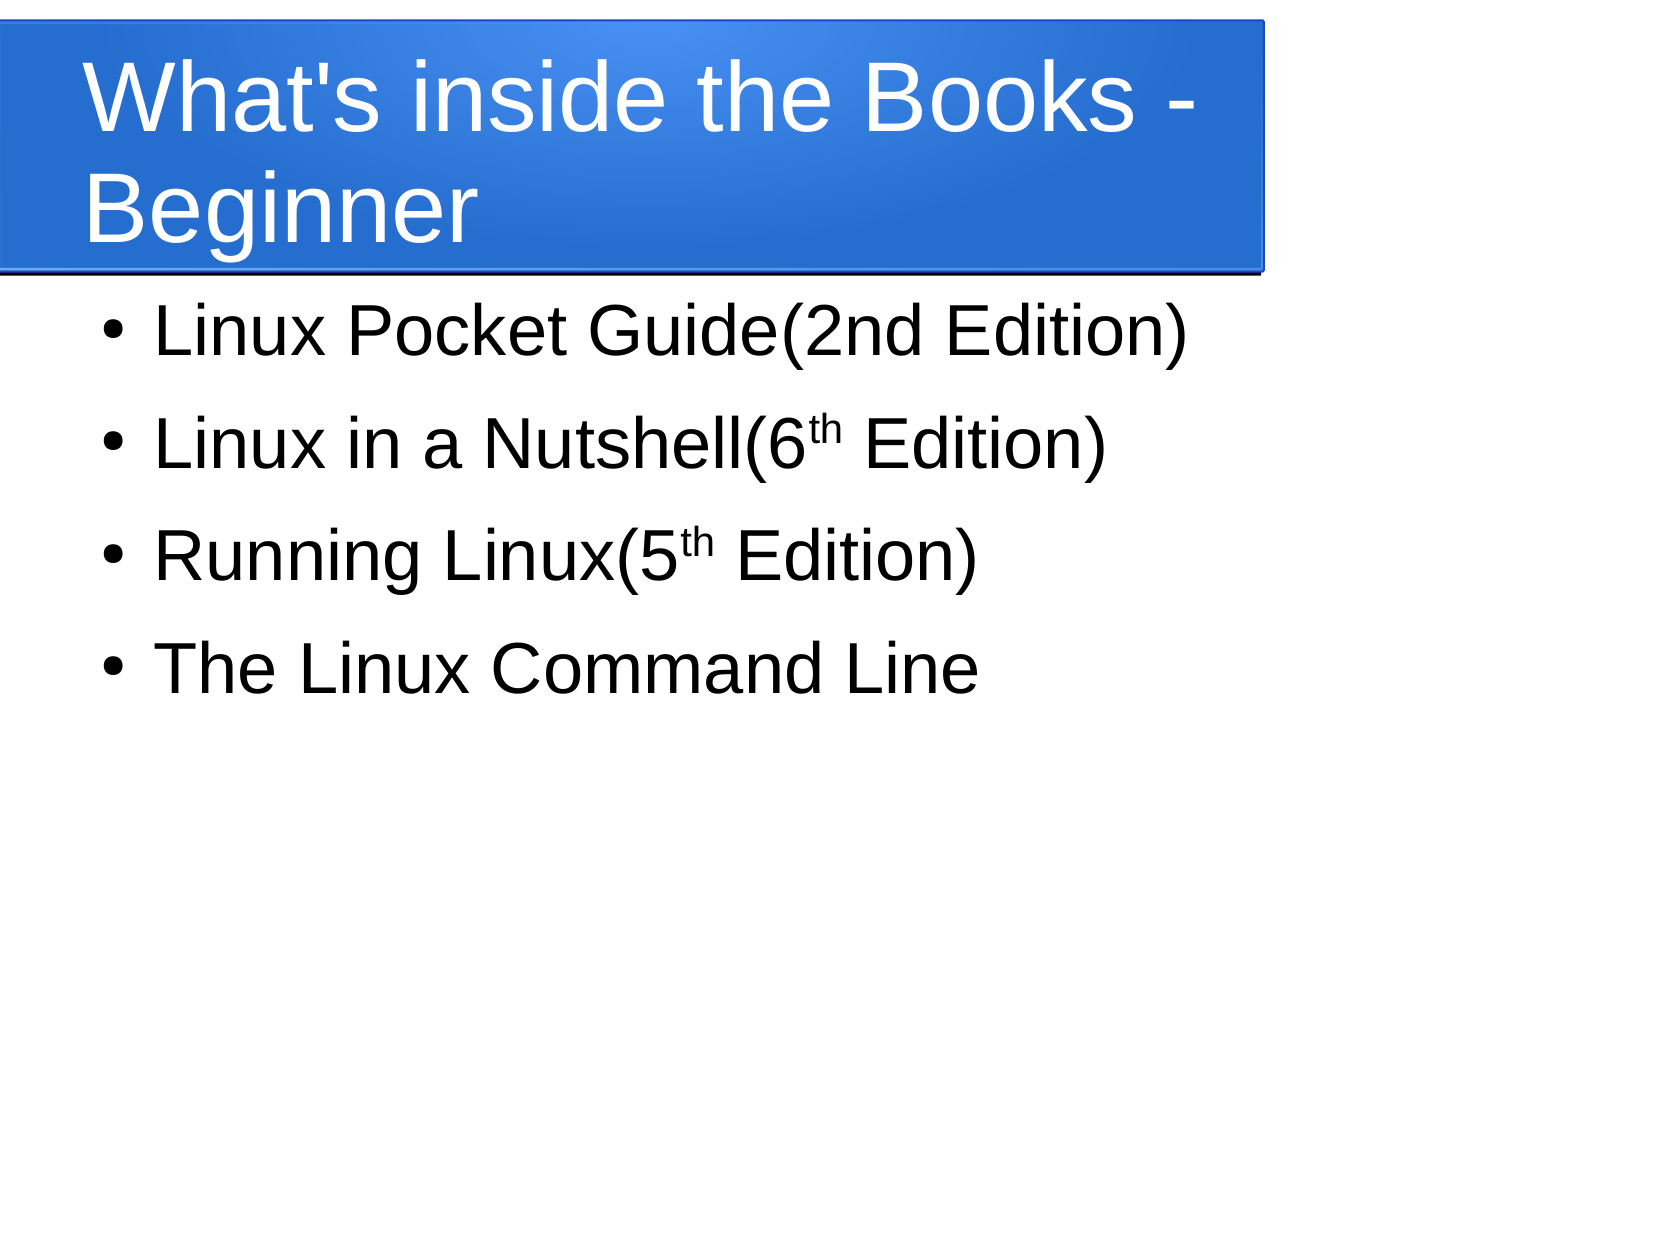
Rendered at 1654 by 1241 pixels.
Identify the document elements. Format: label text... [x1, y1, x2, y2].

title What's inside the Books - Beginner [82, 42, 1250, 264]
list Linux Pocket Guide(2nd Edition) Linux in a Nutshell(6th Edition) Running Linux(5th Edition) The Linux Command Line [82, 290, 1538, 1010]
